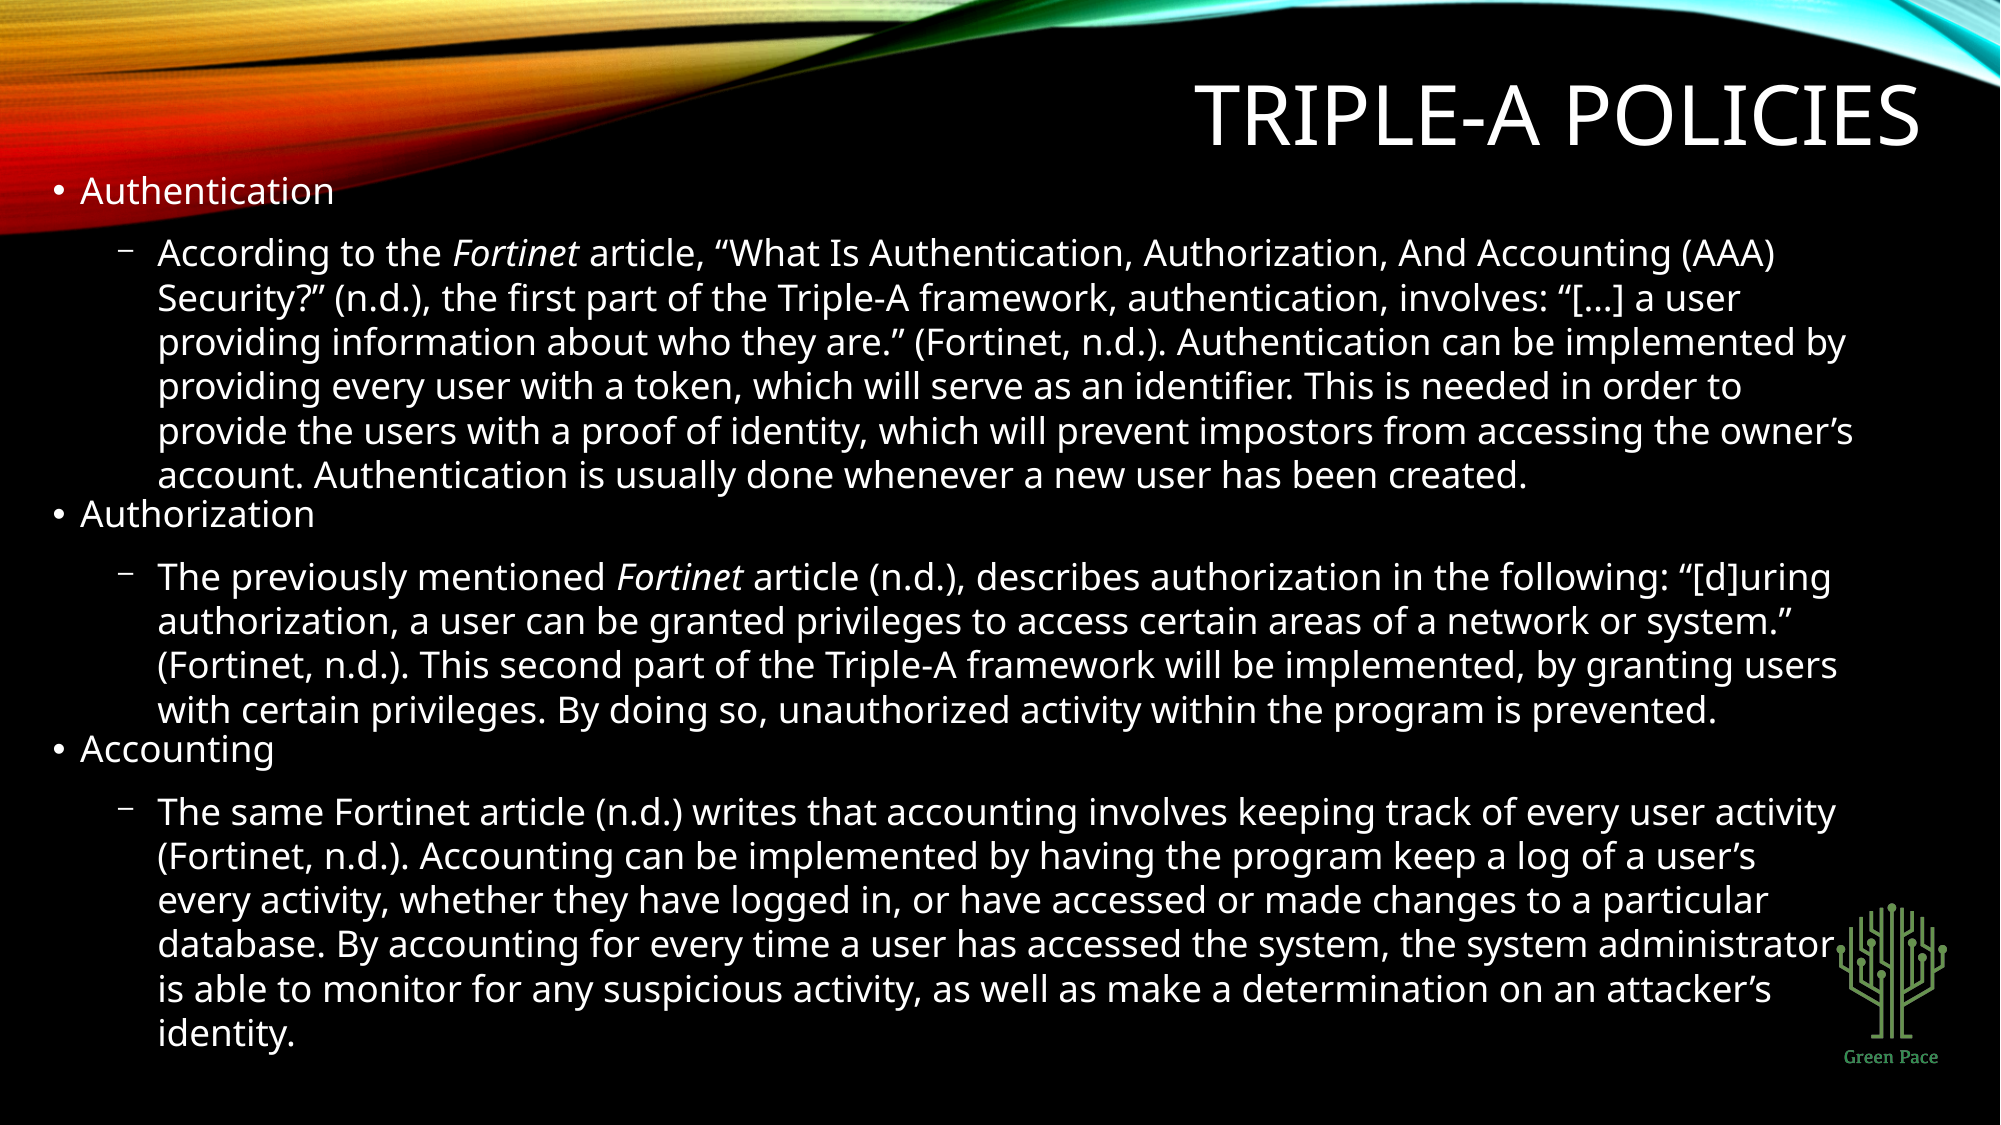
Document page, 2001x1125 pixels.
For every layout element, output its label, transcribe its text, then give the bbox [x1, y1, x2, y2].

picture [1818, 892, 1964, 1081]
picture [0, 0, 2000, 237]
title TRIPLE-A POLICIES [525, 12, 1938, 225]
list Authentication According to the Fortinet article, “What Is Authentication, Authorization, And Accounting (AAA) Security?” (n.d.), the first part of the Triple-A framework, authentication, involves: “[…] a user providing information about who they are.” (Fortinet, n.d.). Authentication can be implemented by providing every user with a token, which will serve as an identifier. This is needed in order to provide the users with a proof of identity, which will prevent impostors from accessing the owner’s account. Authentication is usually done whenever a new user has been created. Authorization The previously mentioned Fortinet article (n.d.), describes authorization in the following: “[d]uring authorization, a user can be granted privileges to access certain areas of a network or system.” (Fortinet, n.d.). This second part of the Triple-A framework will be implemented, by granting users with certain privileges. By doing so, unauthorized activity within the program is prevented. Accounting The same Fortinet article (n.d.) writes that accounting involves keeping track of every user activity (Fortinet, n.d.). Accounting can be implemented by having the program keep a log of a user’s every activity, whether they have logged in, or have accessed or made changes to a particular database. By accounting for every time a user has accessed the system, the system administrator is able to monitor for any suspicious activity, as well as make a determination on an attacker’s identity. [37, 164, 1876, 1088]
